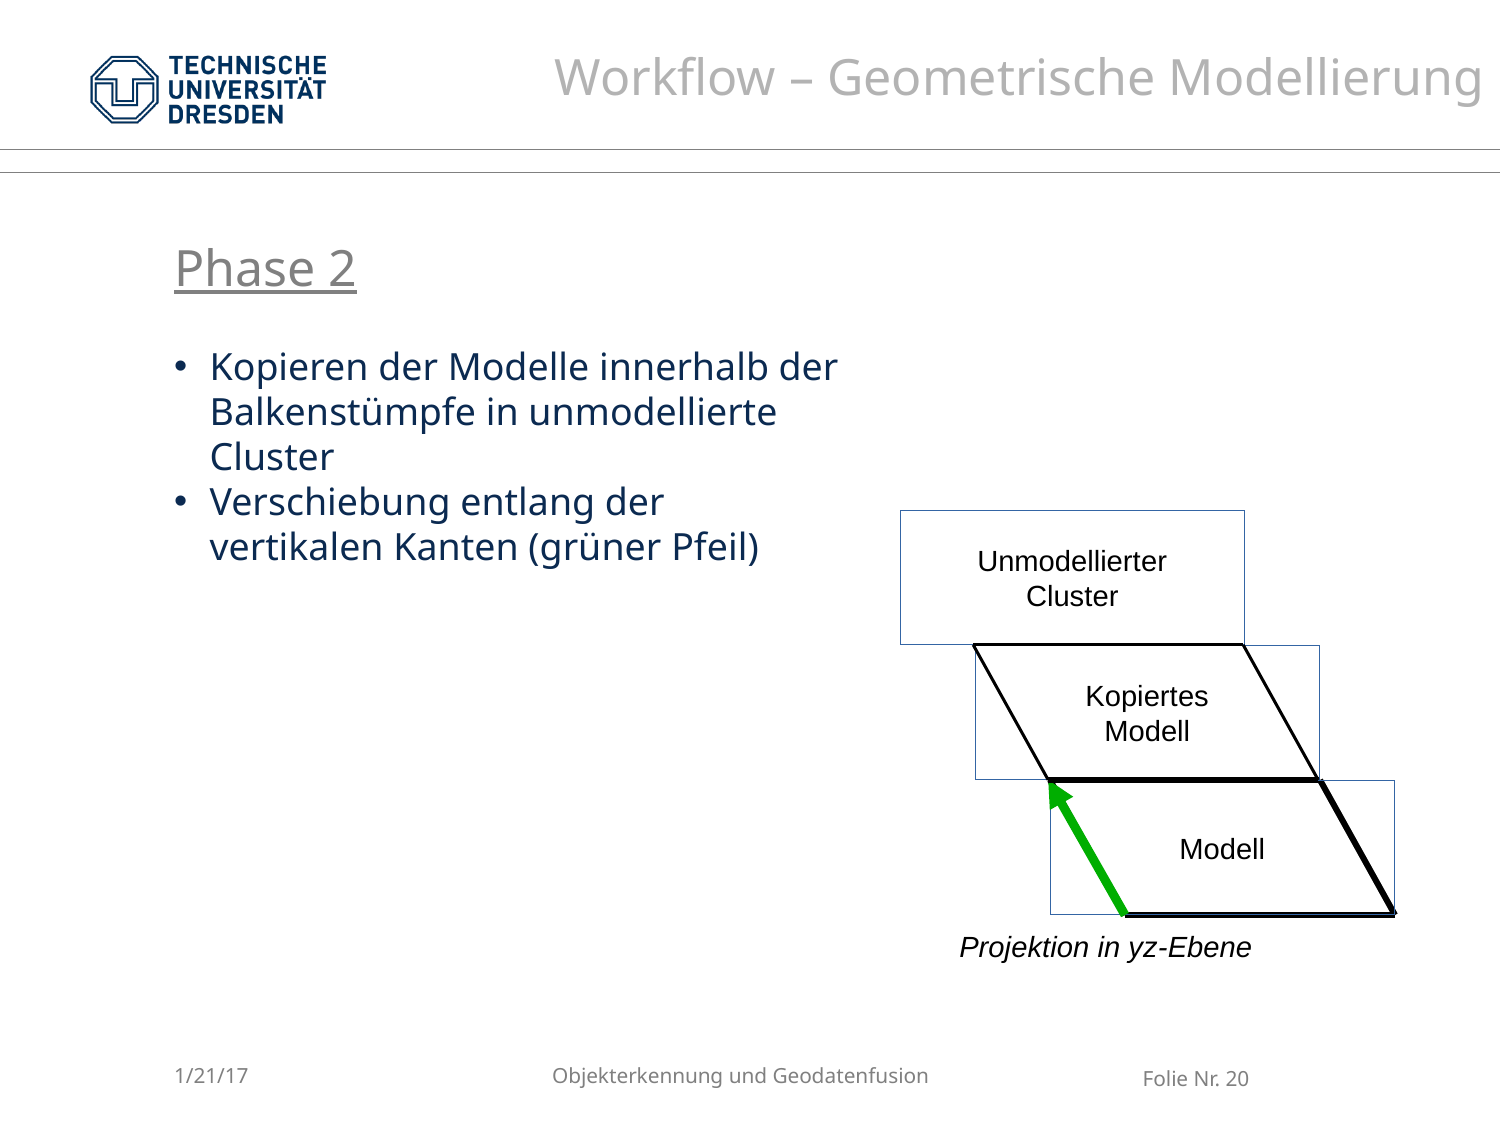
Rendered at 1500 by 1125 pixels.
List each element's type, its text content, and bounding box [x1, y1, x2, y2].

text_box Workflow – Geometrische Modellierung [479, 37, 1500, 172]
text_box Unmodellierter Cluster [900, 510, 1245, 645]
text_box Projektion in yz-Ebene [944, 921, 1500, 1020]
text_box Modell [1055, 780, 1395, 915]
text_box Modell [1050, 807, 1119, 915]
text_box Kopieren der Modelle innerhalb der Balkenstümpfe in unmodellierte Cluster Verschiebung entlang der vertikalen Kanten (grüner Pfeil) [159, 290, 855, 661]
text_box 1/21/17 [159, 1045, 509, 1106]
text_box Kopiertes Modell [975, 654, 1045, 780]
text_box Phase 2 [159, 172, 1500, 360]
text_box Kopiertes Modell [977, 646, 1314, 777]
picture [90, 54, 326, 124]
text_box Kopiertes Modell [1246, 645, 1320, 778]
